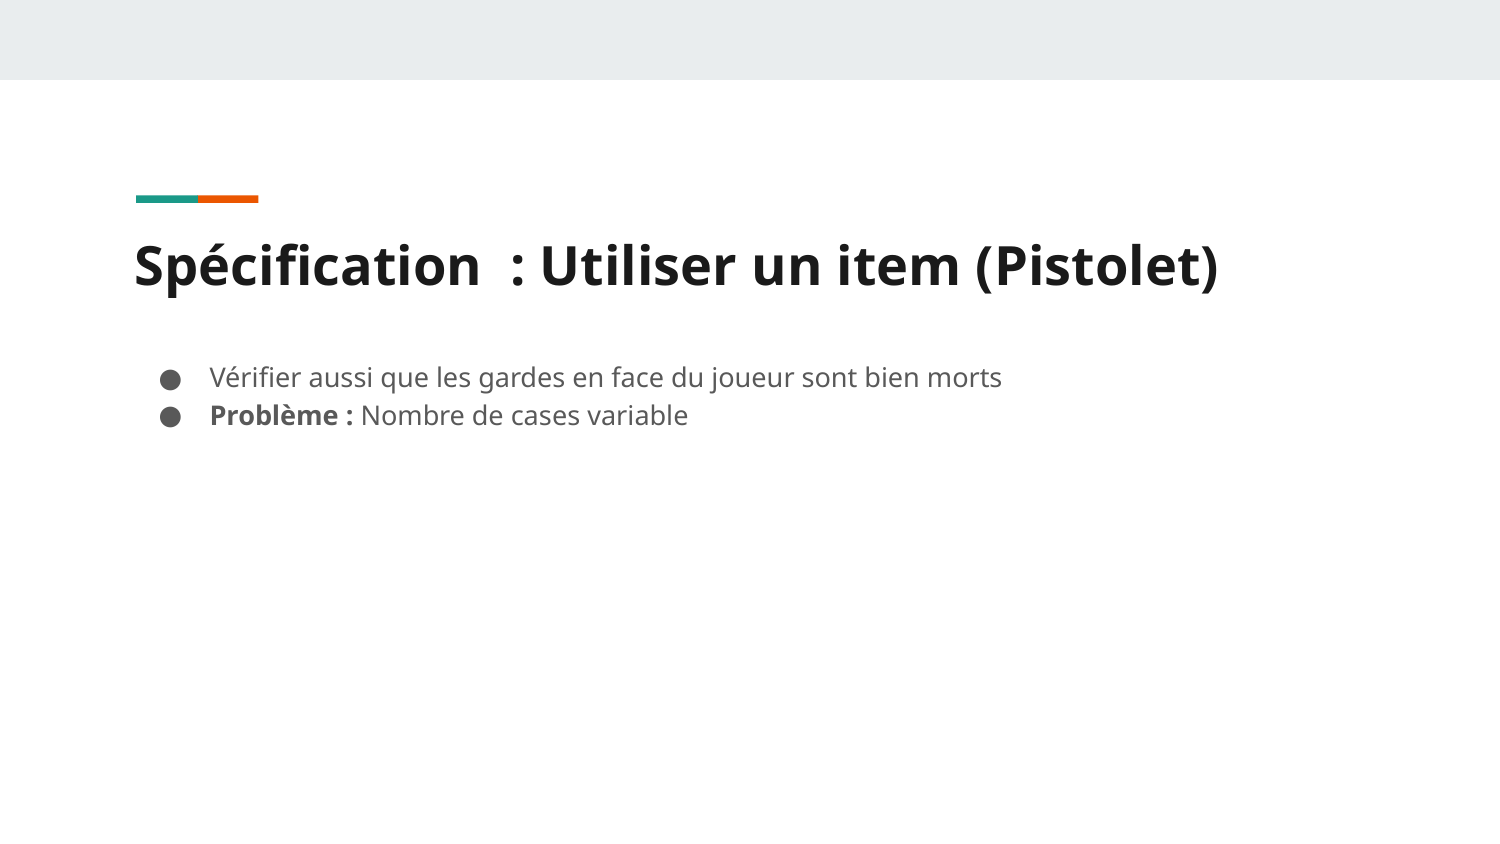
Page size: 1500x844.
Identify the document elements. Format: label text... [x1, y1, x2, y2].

title Spécification : Utiliser un item (Pistolet) [119, 216, 1381, 305]
list Vérifier aussi que les gardes en face du joueur sont bien morts Problème : Nombre de cases variable [119, 341, 1381, 783]
